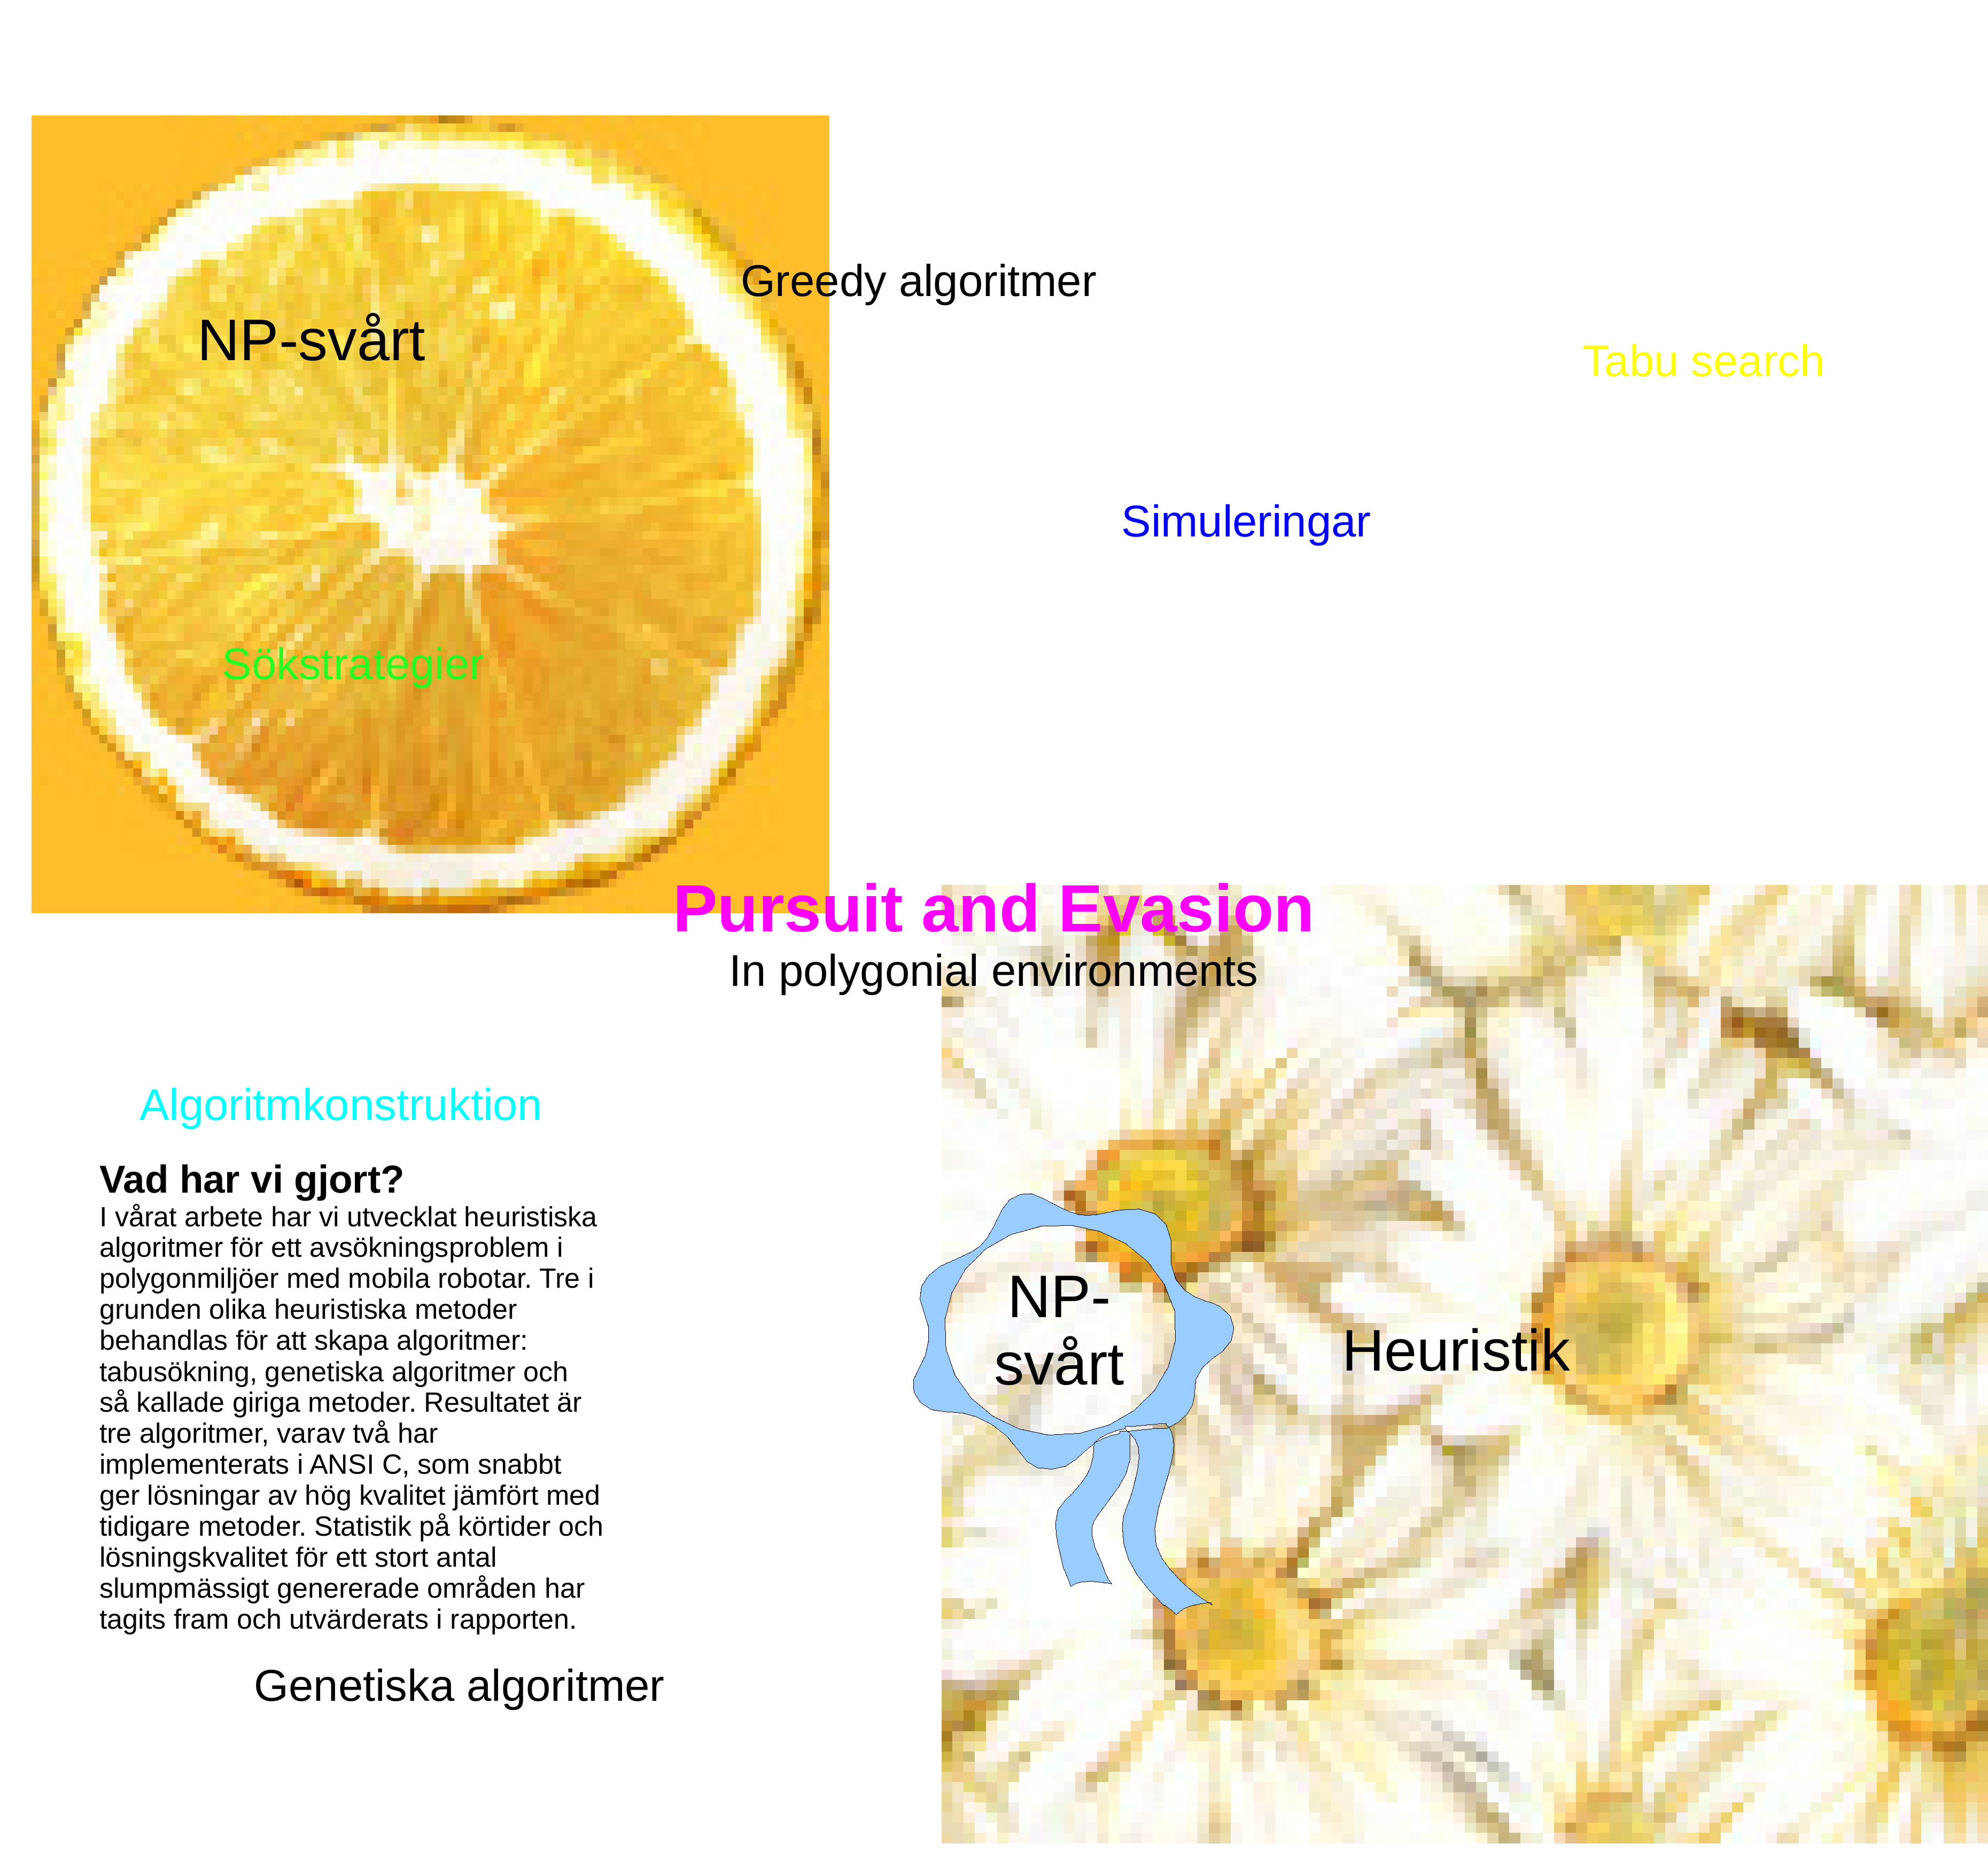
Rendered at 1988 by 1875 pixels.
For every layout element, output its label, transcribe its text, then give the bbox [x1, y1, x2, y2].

picture [32, 115, 829, 914]
text_box Algoritmkonstruktion [131, 1076, 593, 1134]
text_box Sökstrategier [214, 635, 493, 693]
picture [945, 1226, 1175, 1435]
picture [1097, 1429, 1127, 1441]
text_box NP-svårt [190, 303, 473, 393]
text_box Simuleringar [1114, 492, 1379, 550]
text_box Genetiska algoritmer [246, 1657, 673, 1715]
text_box Greedy algoritmer [733, 252, 1254, 310]
text_box NP-svårt [913, 1193, 1234, 1615]
text_box Tabu search [1574, 332, 1833, 390]
picture [942, 885, 1988, 1843]
text_box Pursuit and Evasion In polygonial environments [452, 867, 1536, 1008]
text_box Vad har vi gjort? I vårat arbete har vi utvecklat heuristiska algoritmer för ett avsökningsproblem i polygonmiljöer med mobila robotar. Tre i grunden olika heuristiska metoder behandlas för att skapa algoritmer: tabusökning, genetiska algoritmer och så kallade giriga metoder. Resultatet är tre algoritmer, varav två har implementerats i ANSI C, som snabbt ger lösningar av hög kvalitet jämfört med tidigare metoder. Statistik på körtider och lösningskvalitet för ett stort antal slumpmässigt genererade områden har tagits fram och utvärderats i rapporten. [91, 1154, 613, 1639]
text_box Heuristik [1334, 1314, 1715, 1388]
picture [1125, 1424, 1168, 1431]
